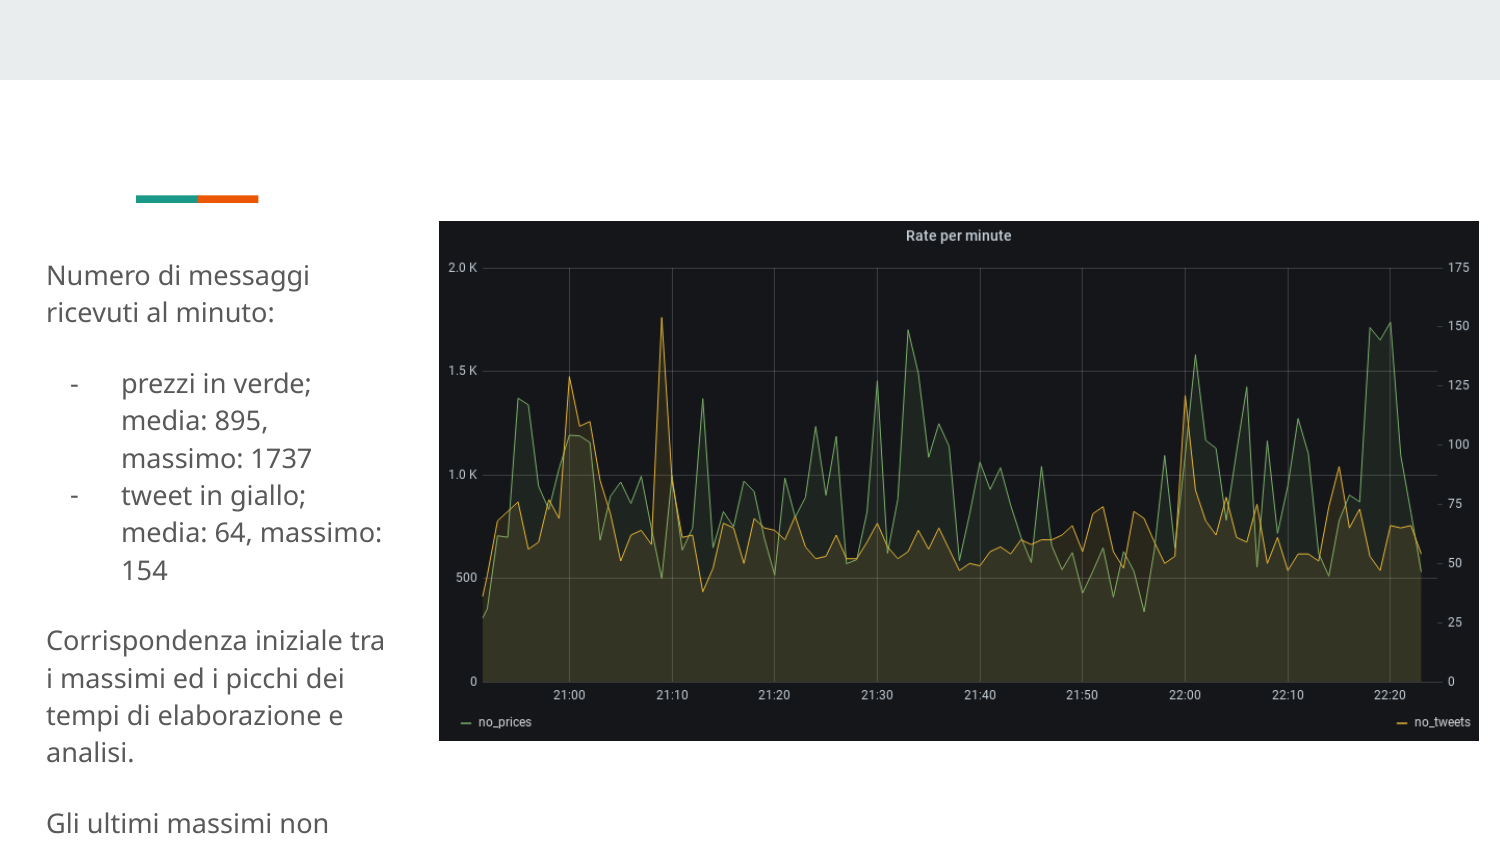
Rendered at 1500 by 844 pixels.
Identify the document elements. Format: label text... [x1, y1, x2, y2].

list Numero di messaggi ricevuti al minuto: prezzi in verde; media: 895, massimo: 1737 tweet in giallo; media: 64, massimo: 154 Corrispondenza iniziale tra i massimi ed i picchi dei tempi di elaborazione e analisi. Gli ultimi massimi non hanno corrispondenze. [31, 238, 410, 815]
picture [439, 221, 1479, 741]
